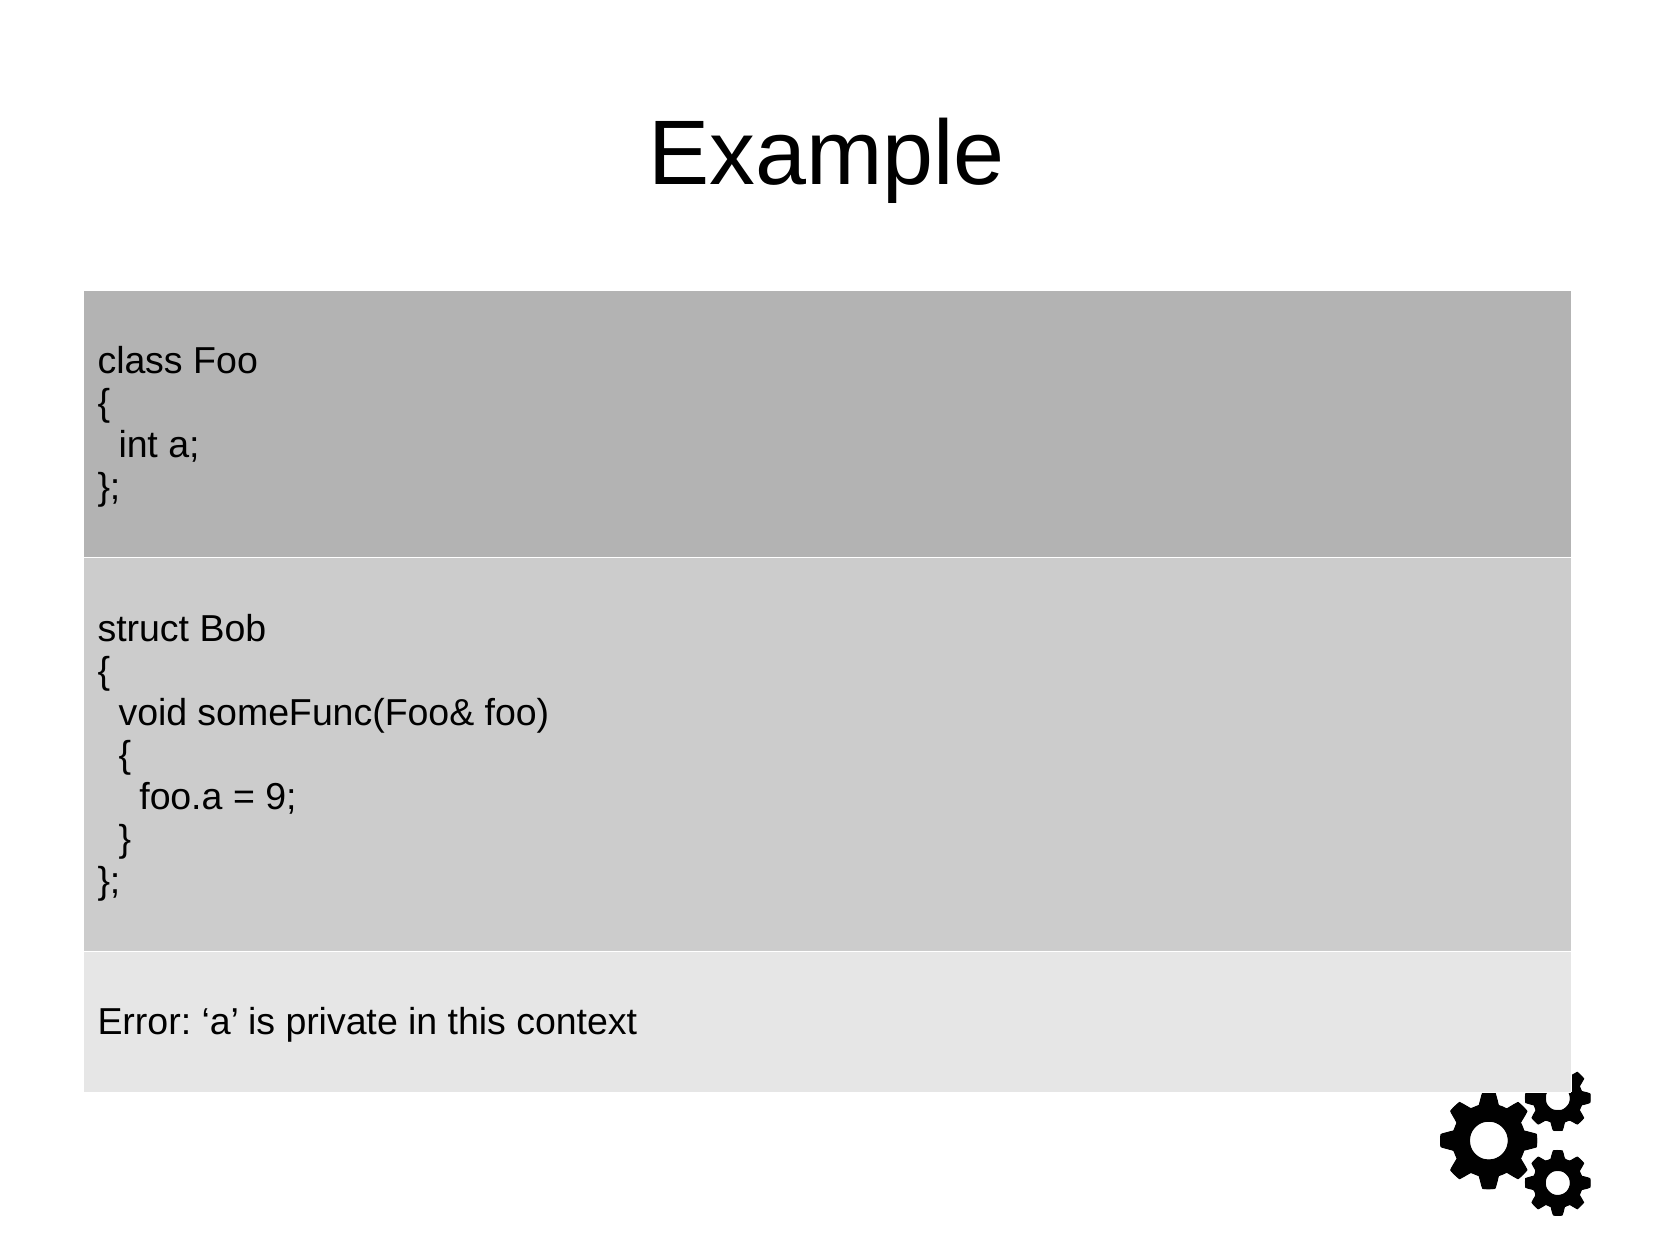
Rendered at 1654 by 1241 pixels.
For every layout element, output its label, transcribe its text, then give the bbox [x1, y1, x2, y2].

table_header class Foo { int a; }; [84, 291, 1571, 557]
picture [1440, 1065, 1591, 1216]
title Example [82, 49, 1571, 257]
table_cell Error: ‘a’ is private in this context [84, 952, 1571, 1092]
table_cell struct Bob { void someFunc(Foo& foo) { foo.a = 9; } }; [84, 558, 1571, 951]
